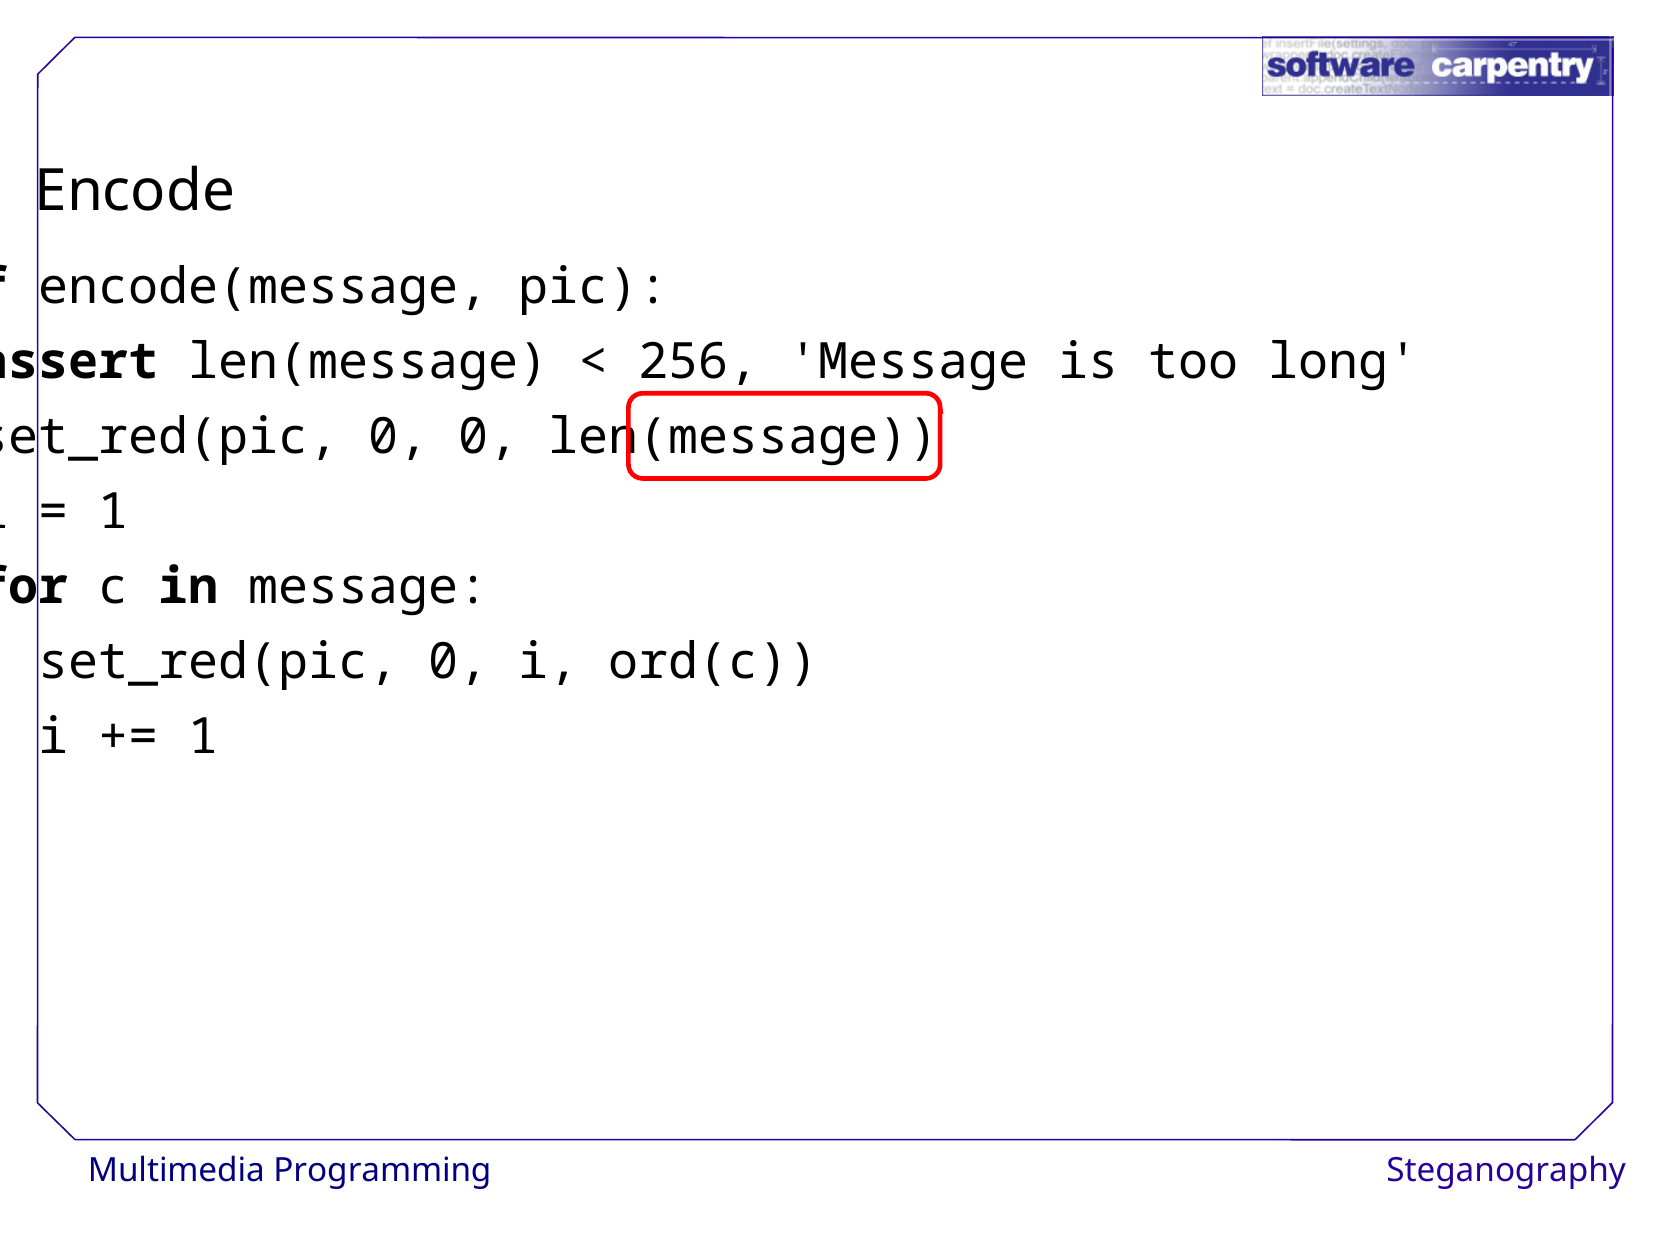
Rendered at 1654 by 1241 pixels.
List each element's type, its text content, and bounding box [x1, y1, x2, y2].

text_box def encode(message, pic): assert len(message) < 256, 'Message is too long' set_red(pic, 0, 0, len(message)) i = 1 for c in message: set_red(pic, 0, i, ord(c)) i += 1 [0, 230, 1584, 847]
picture [1262, 36, 1614, 96]
text_box Encode [19, 109, 400, 230]
